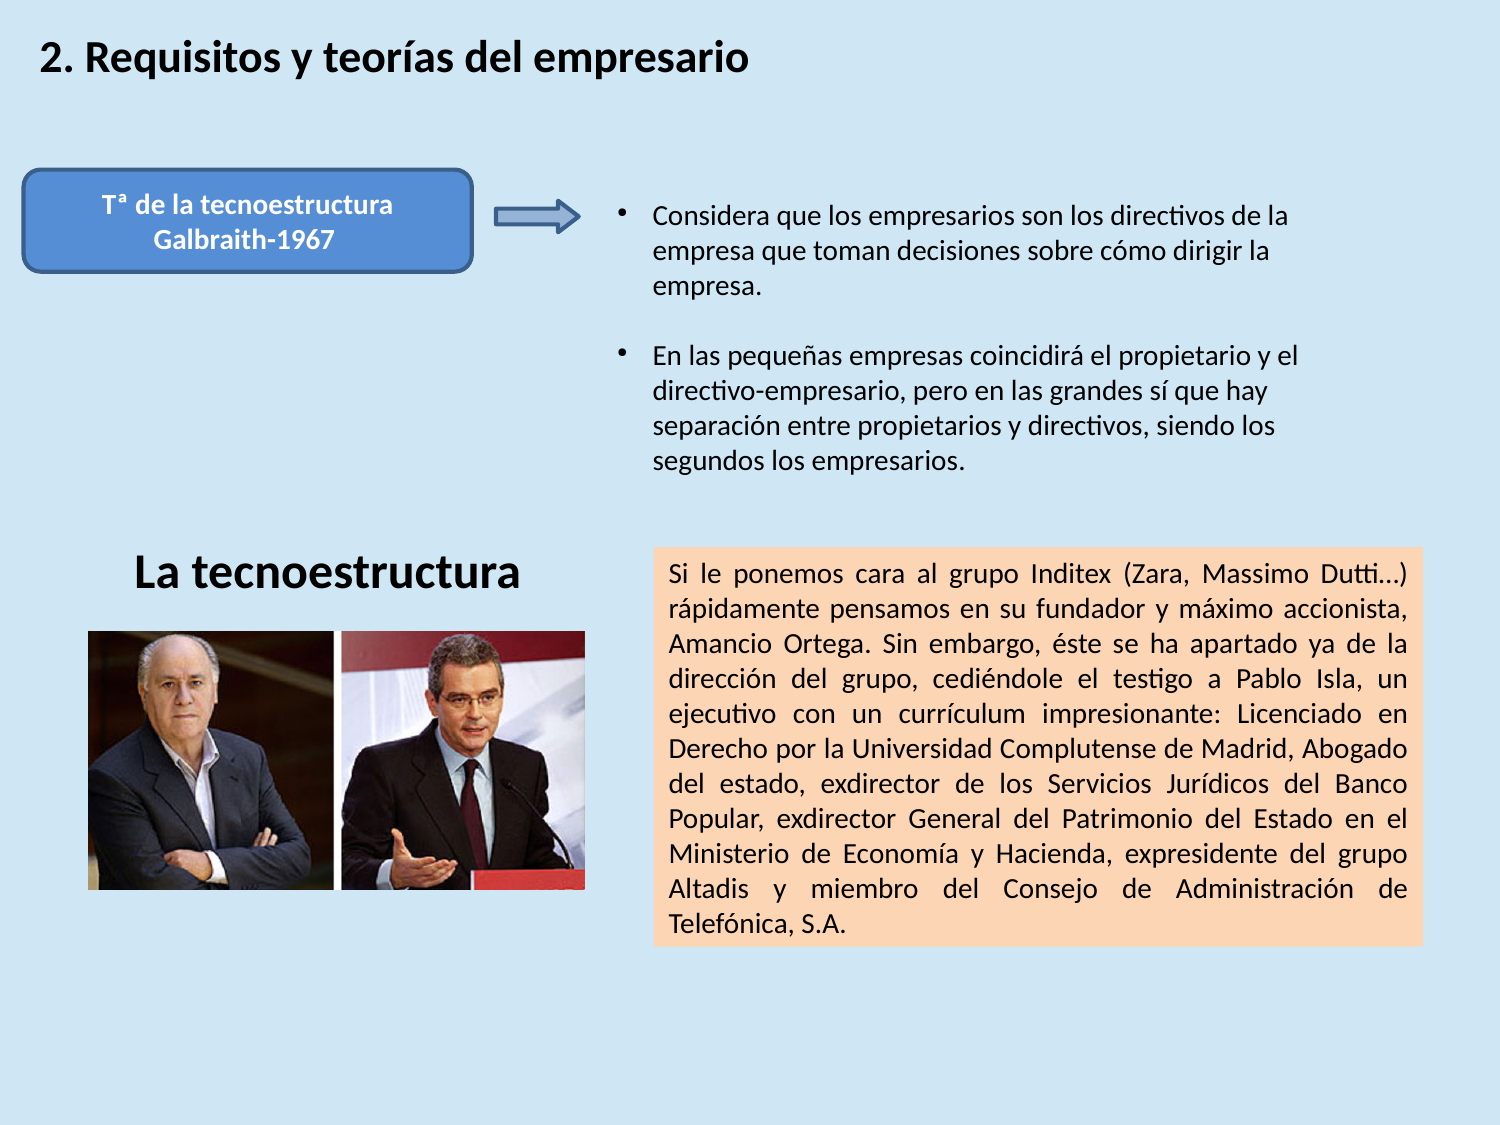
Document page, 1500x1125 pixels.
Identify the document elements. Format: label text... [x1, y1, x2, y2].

text_box Si le ponemos cara al grupo Inditex (Zara, Massimo Dutti…) rápidamente pensamos en su fundador y máximo accionista, Amancio Ortega. Sin embargo, éste se ha apartado ya de la dirección del grupo, cediéndole el testigo a Pablo Isla, un ejecutivo con un currículum impresionante: Licenciado en Derecho por la Universidad Complutense de Madrid, Abogado del estado, exdirector de los Servicios Jurídicos del Banco Popular, exdirector General del Patrimonio del Estado en el Ministerio de Economía y Hacienda, expresidente del grupo Altadis y miembro del Consejo de Administración de Telefónica, S.A. [653, 547, 1424, 947]
text_box La tecnoestructura [35, 531, 621, 607]
picture [88, 631, 585, 890]
text_box Considera que los empresarios son los directivos de la empresa que toman decisiones sobre cómo dirigir la empresa. En las pequeñas empresas coincidirá el propietario y el directivo-empresario, pero en las grandes sí que hay separación entre propietarios y directivos, siendo los segundos los empresarios. [602, 188, 1374, 484]
text_box 2. Requisitos y teorías del empresario [24, 6, 1375, 102]
text_box [496, 200, 579, 233]
text_box Tª de la tecnoestructura Galbraith-1967 [23, 169, 472, 272]
